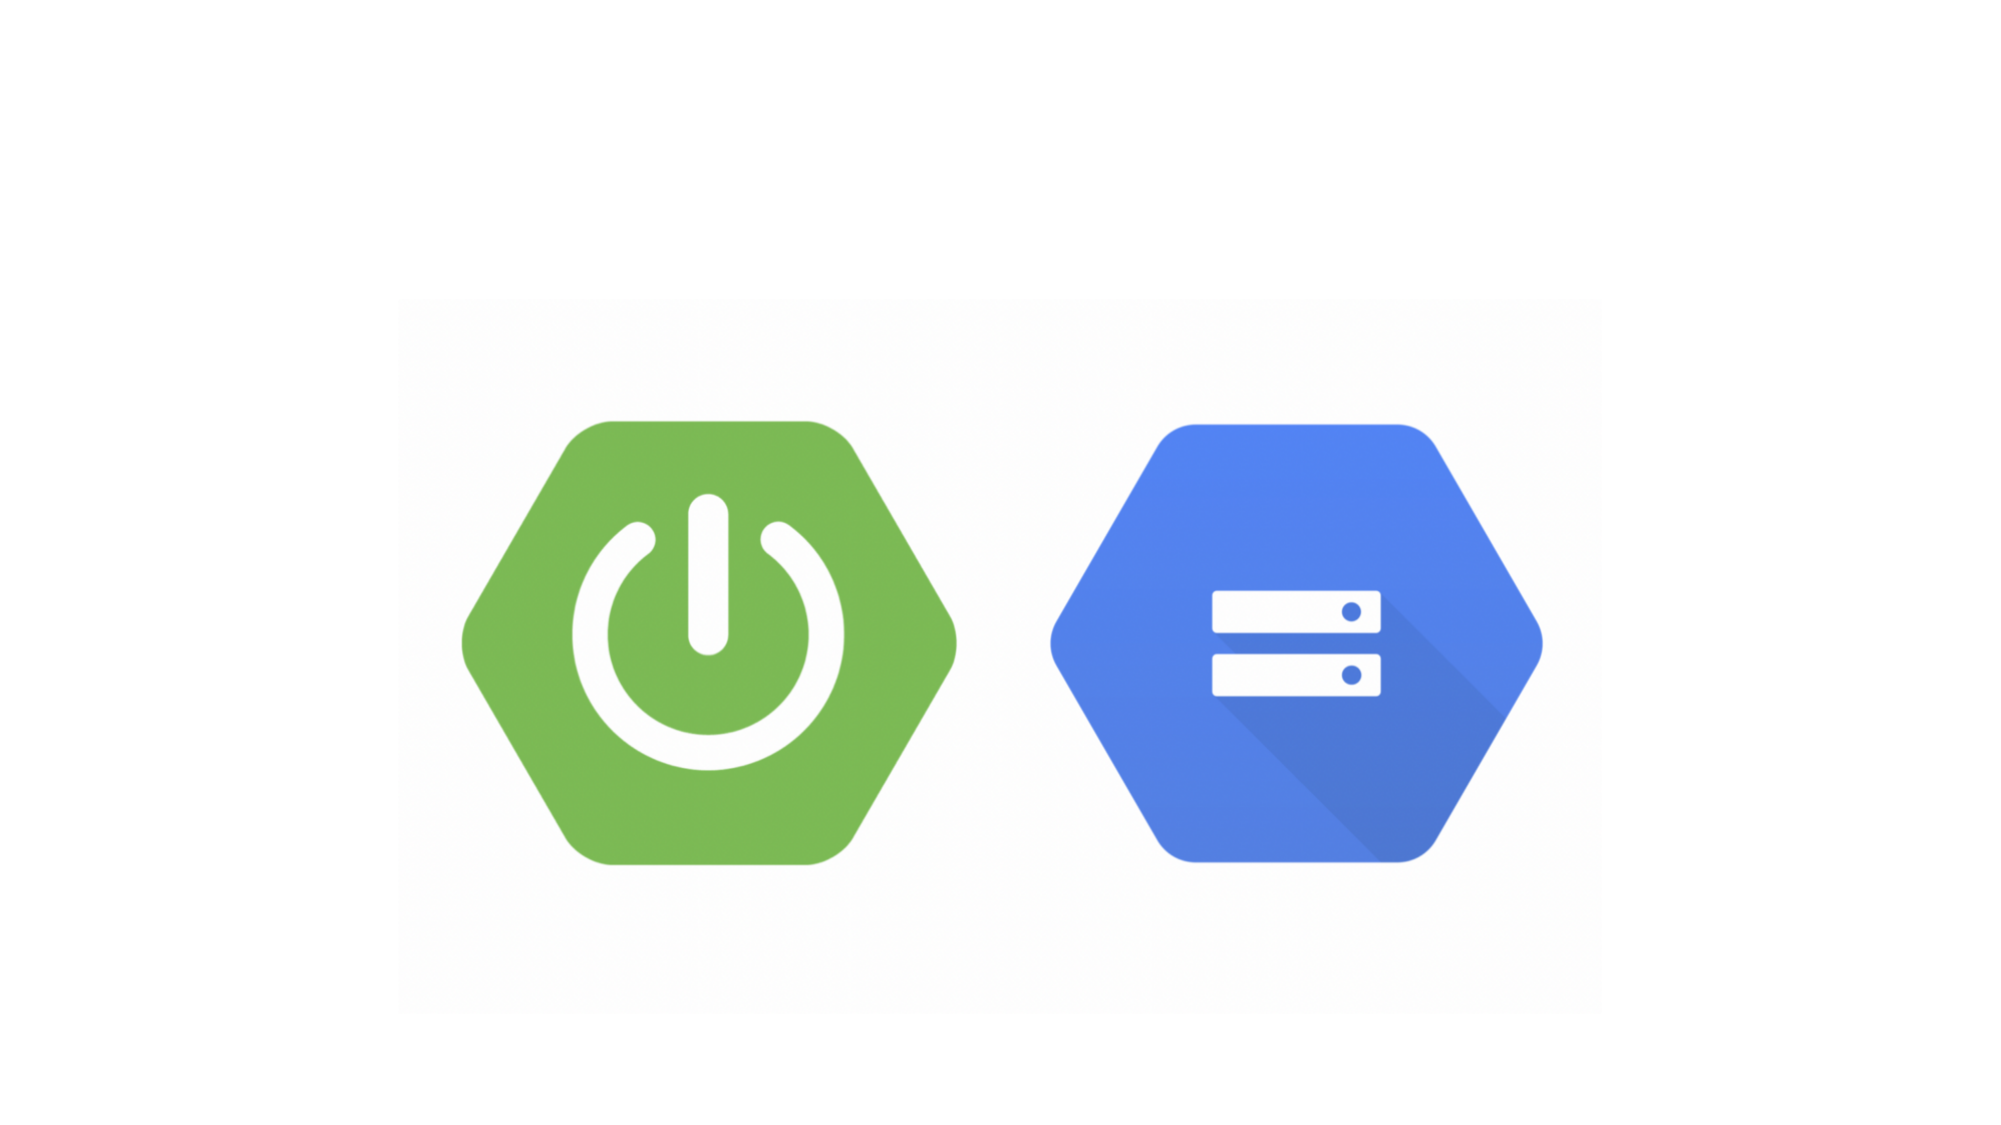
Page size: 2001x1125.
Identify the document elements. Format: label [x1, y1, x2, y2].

picture [398, 299, 1602, 1014]
